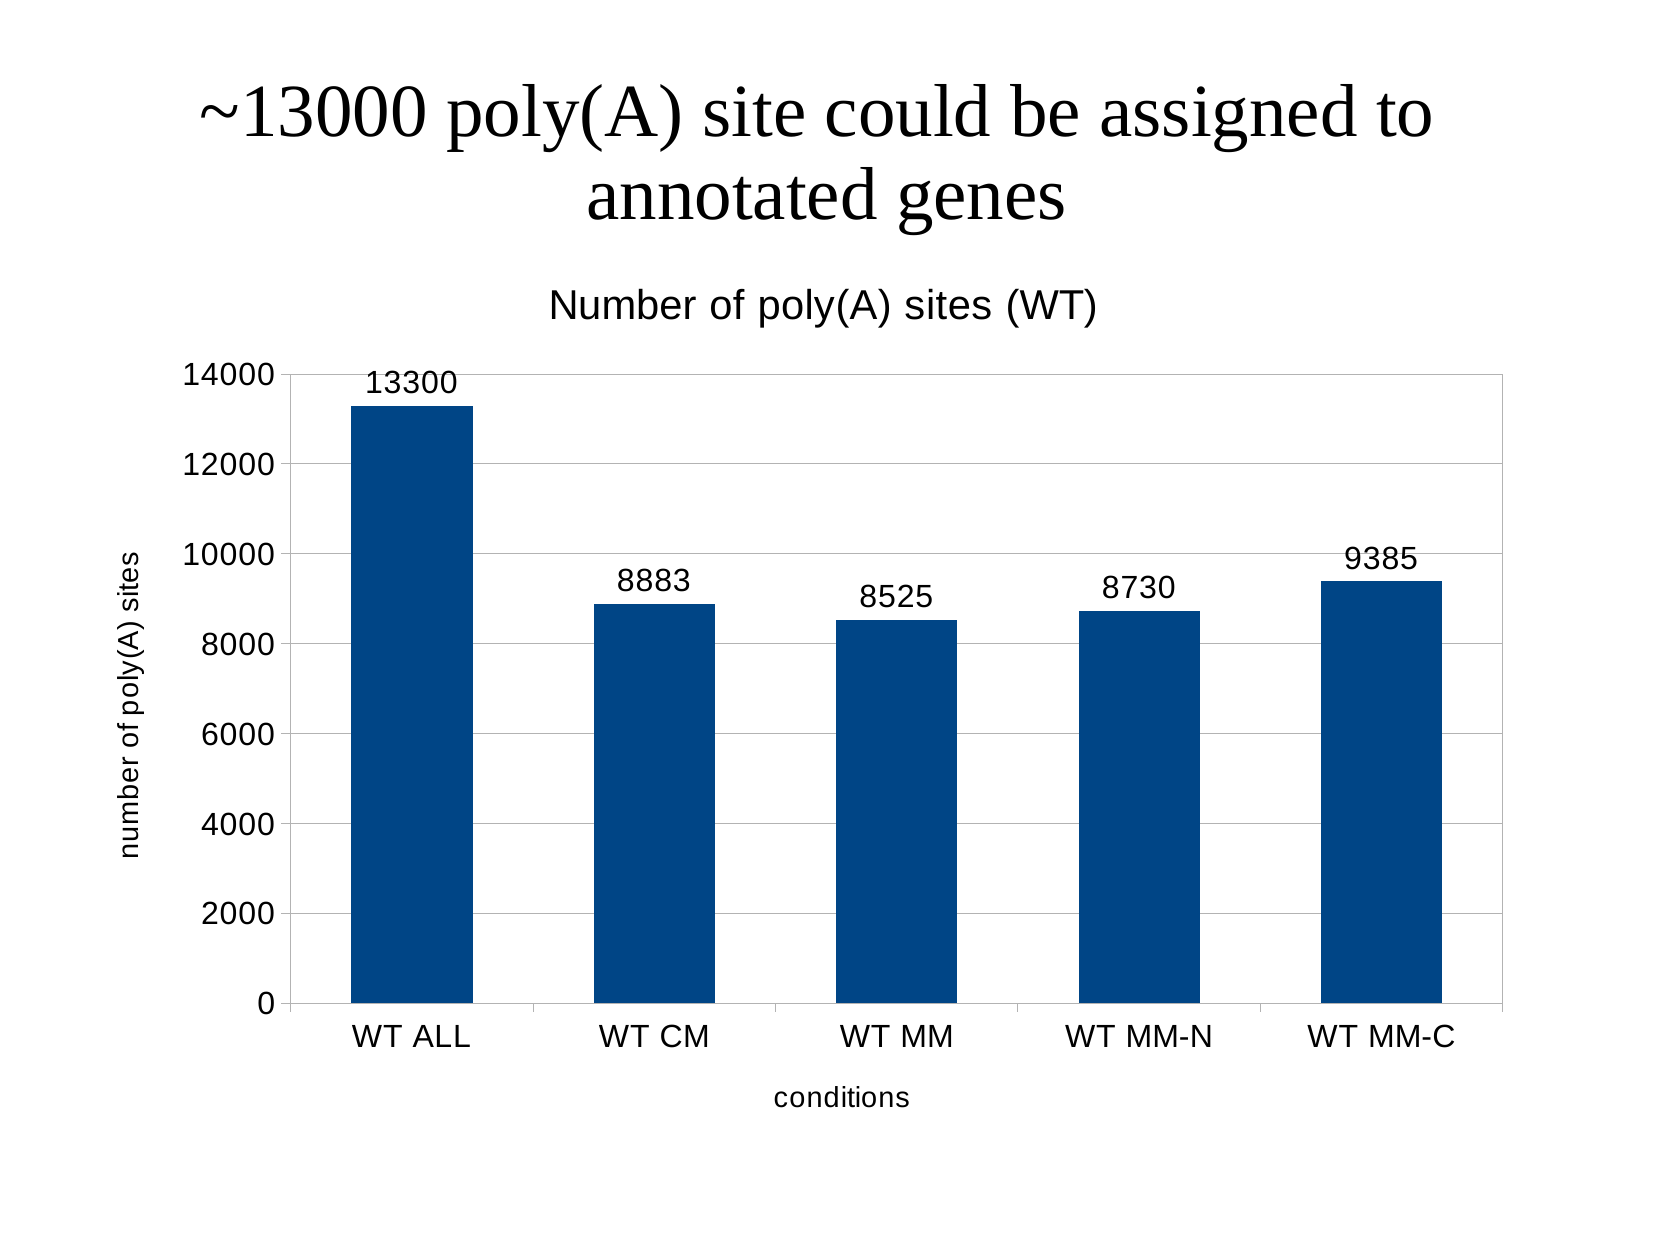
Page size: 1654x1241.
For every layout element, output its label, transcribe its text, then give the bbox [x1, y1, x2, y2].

title ~13000 poly(A) site could be assigned to annotated genes [82, 49, 1571, 257]
chart [76, 240, 1533, 1148]
